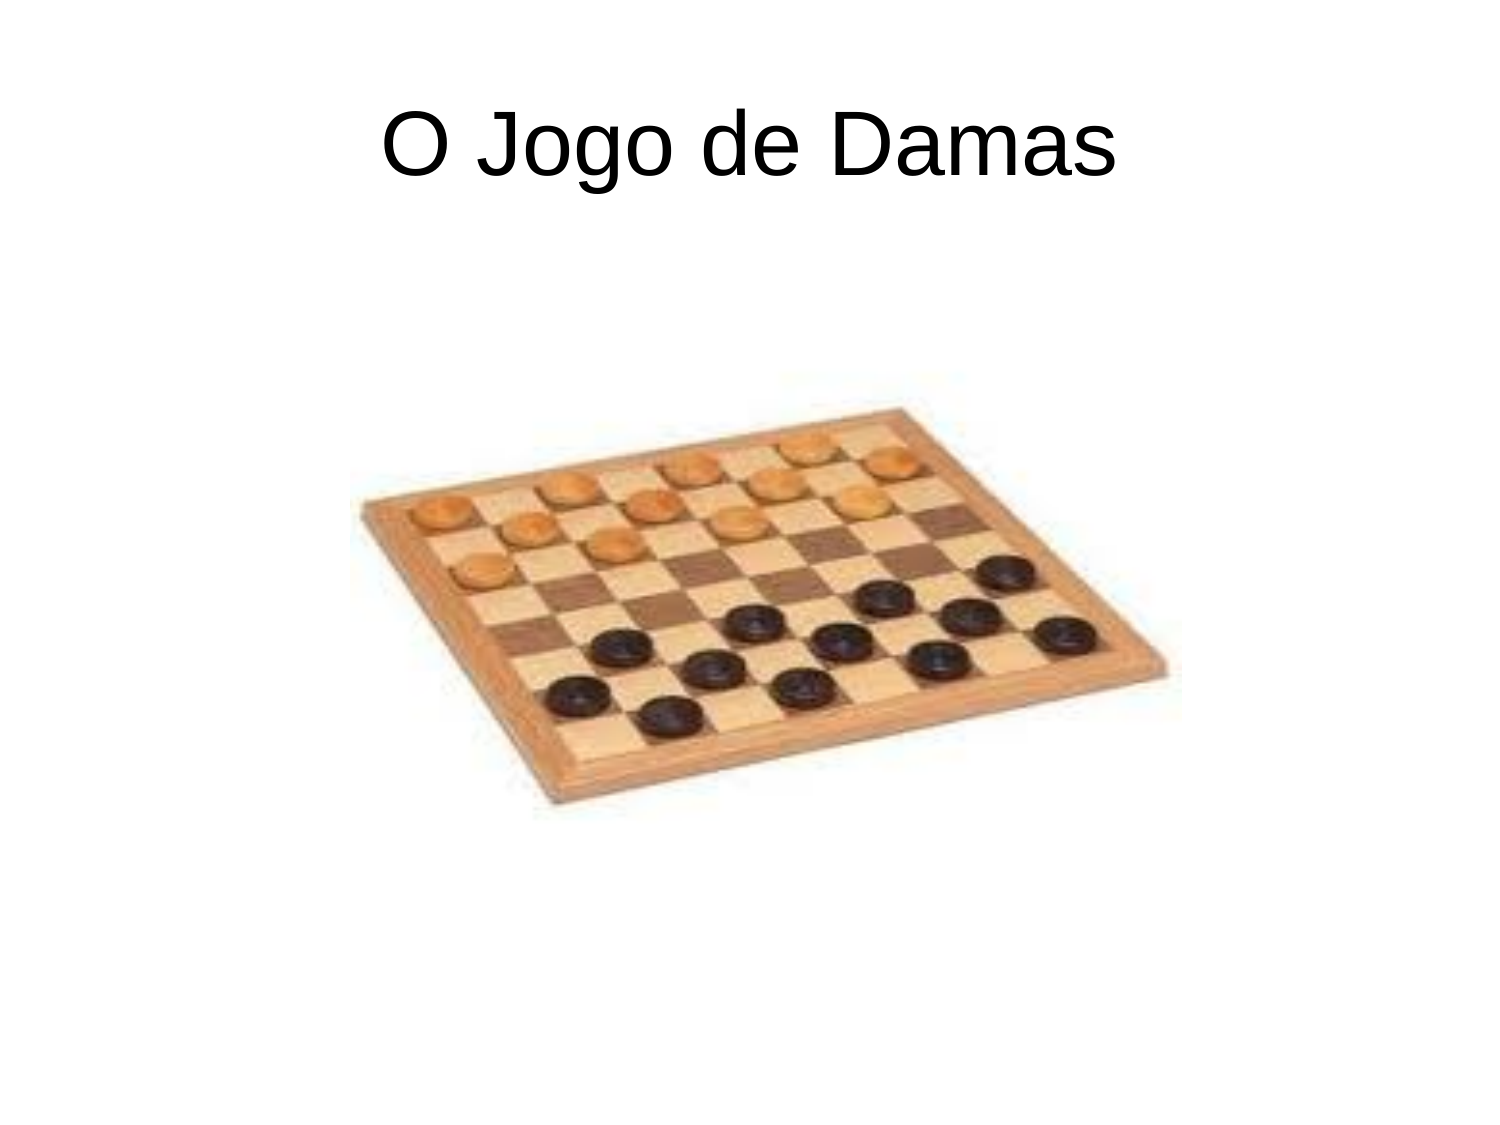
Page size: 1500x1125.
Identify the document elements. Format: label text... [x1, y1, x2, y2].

picture [350, 274, 1182, 945]
title O Jogo de Damas [75, 45, 1426, 233]
